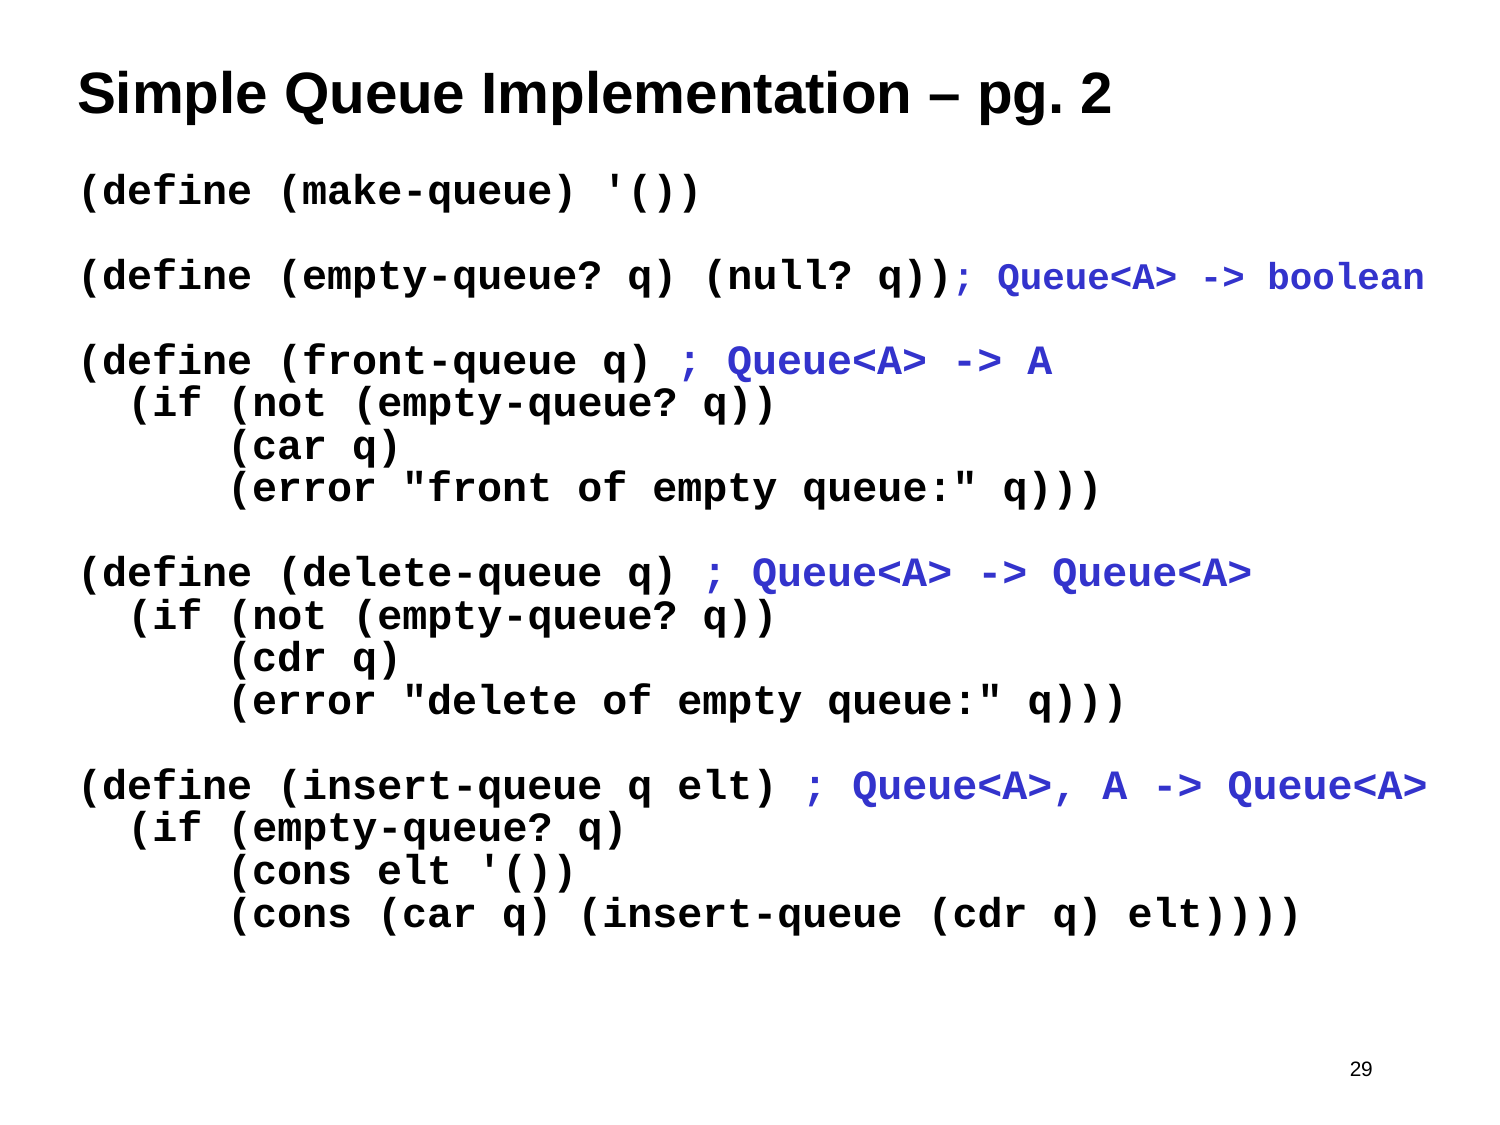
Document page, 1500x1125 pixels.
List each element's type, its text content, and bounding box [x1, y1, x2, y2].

title Simple Queue Implementation – pg. 2 [62, 24, 1338, 162]
list (define (make-queue) '()) (define (empty-queue? q) (null? q)); Queue<A> -> boolean (define (front-queue q) ; Queue<A> -> A (if (not (empty-queue? q)) (car q) (error "front of empty queue:" q))) (define (delete-queue q) ; Queue<A> -> Queue<A> (if (not (empty-queue? q)) (cdr q) (error "delete of empty queue:" q))) (define (insert-queue q elt) ; Queue<A>, A -> Queue<A> (if (empty-queue? q) (cons elt '()) (cons (car q) (insert-queue (cdr q) elt)))) [62, 162, 1450, 1000]
